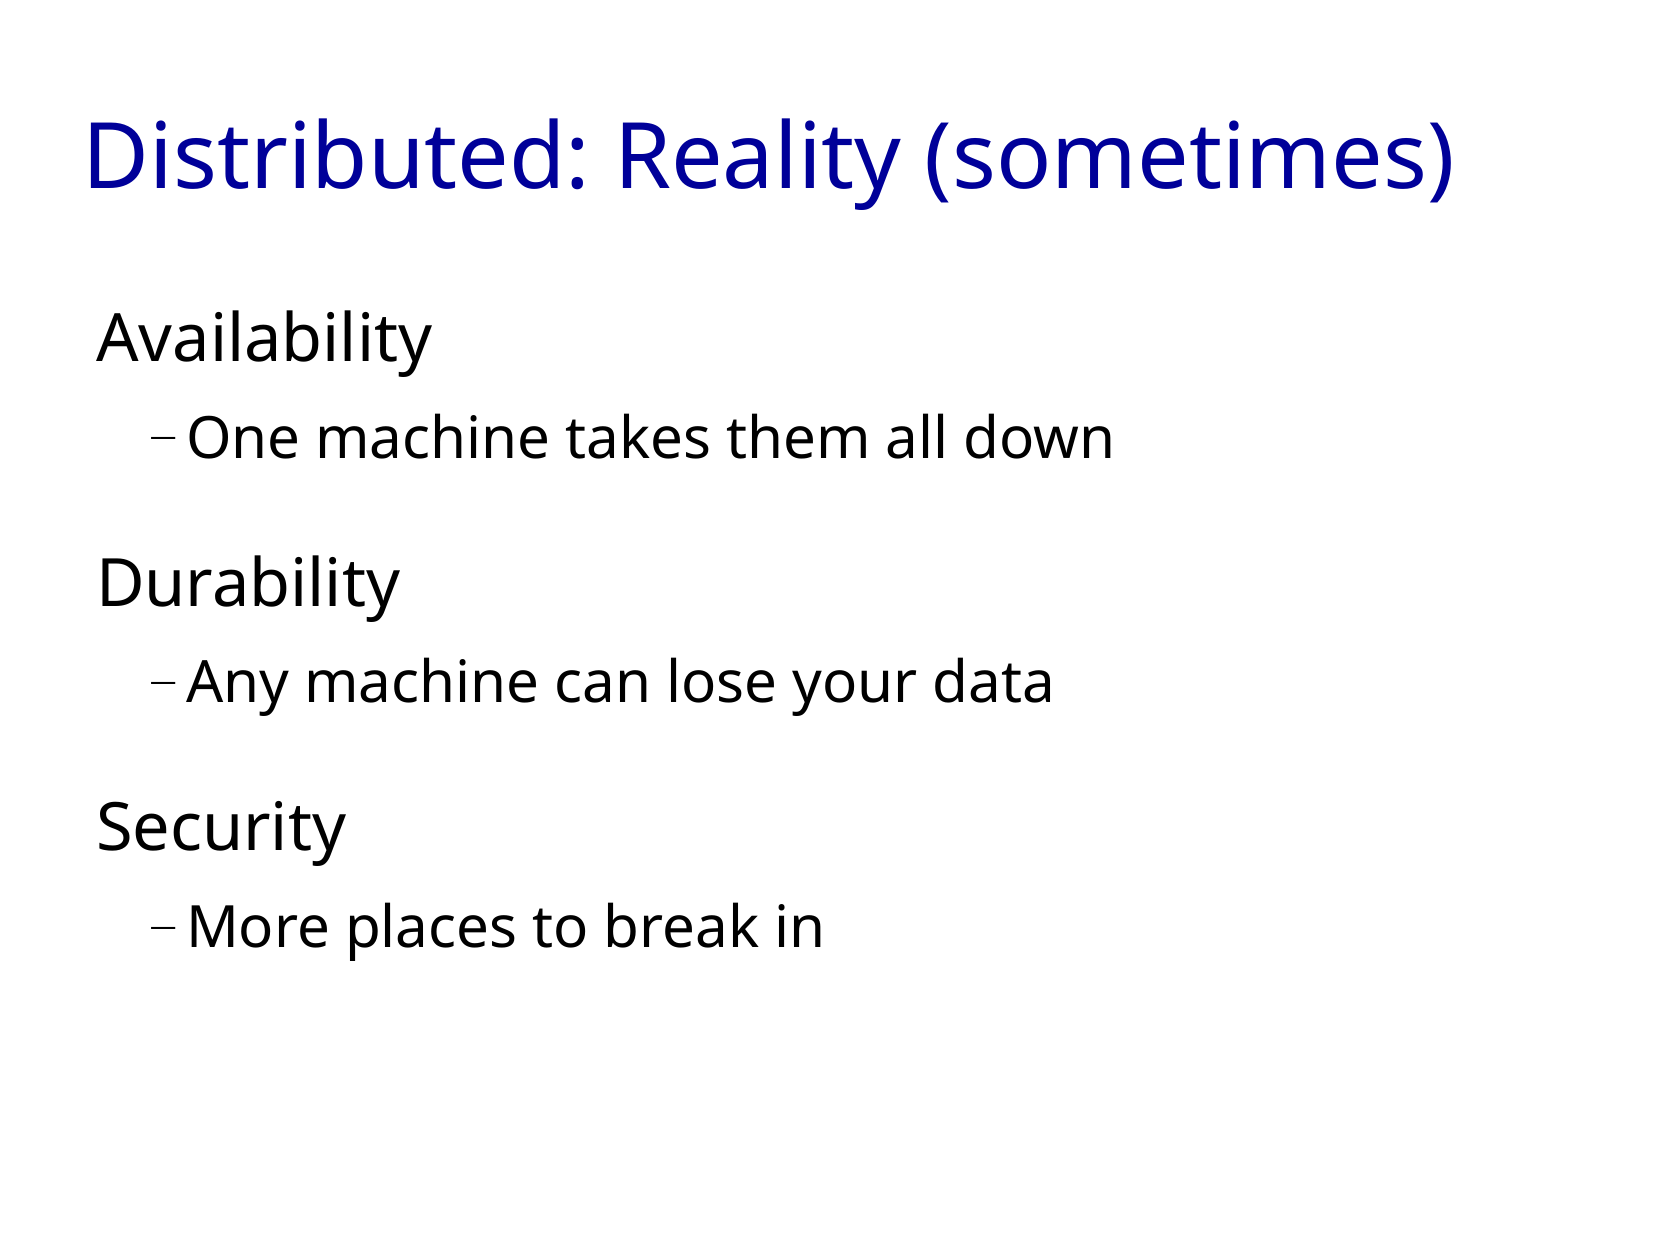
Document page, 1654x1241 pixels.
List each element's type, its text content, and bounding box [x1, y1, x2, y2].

title Distributed: Reality (sometimes) [82, 49, 1571, 257]
list Availability One machine takes them all down Durability Any machine can lose your data Security More places to break in [60, 290, 1571, 1096]
